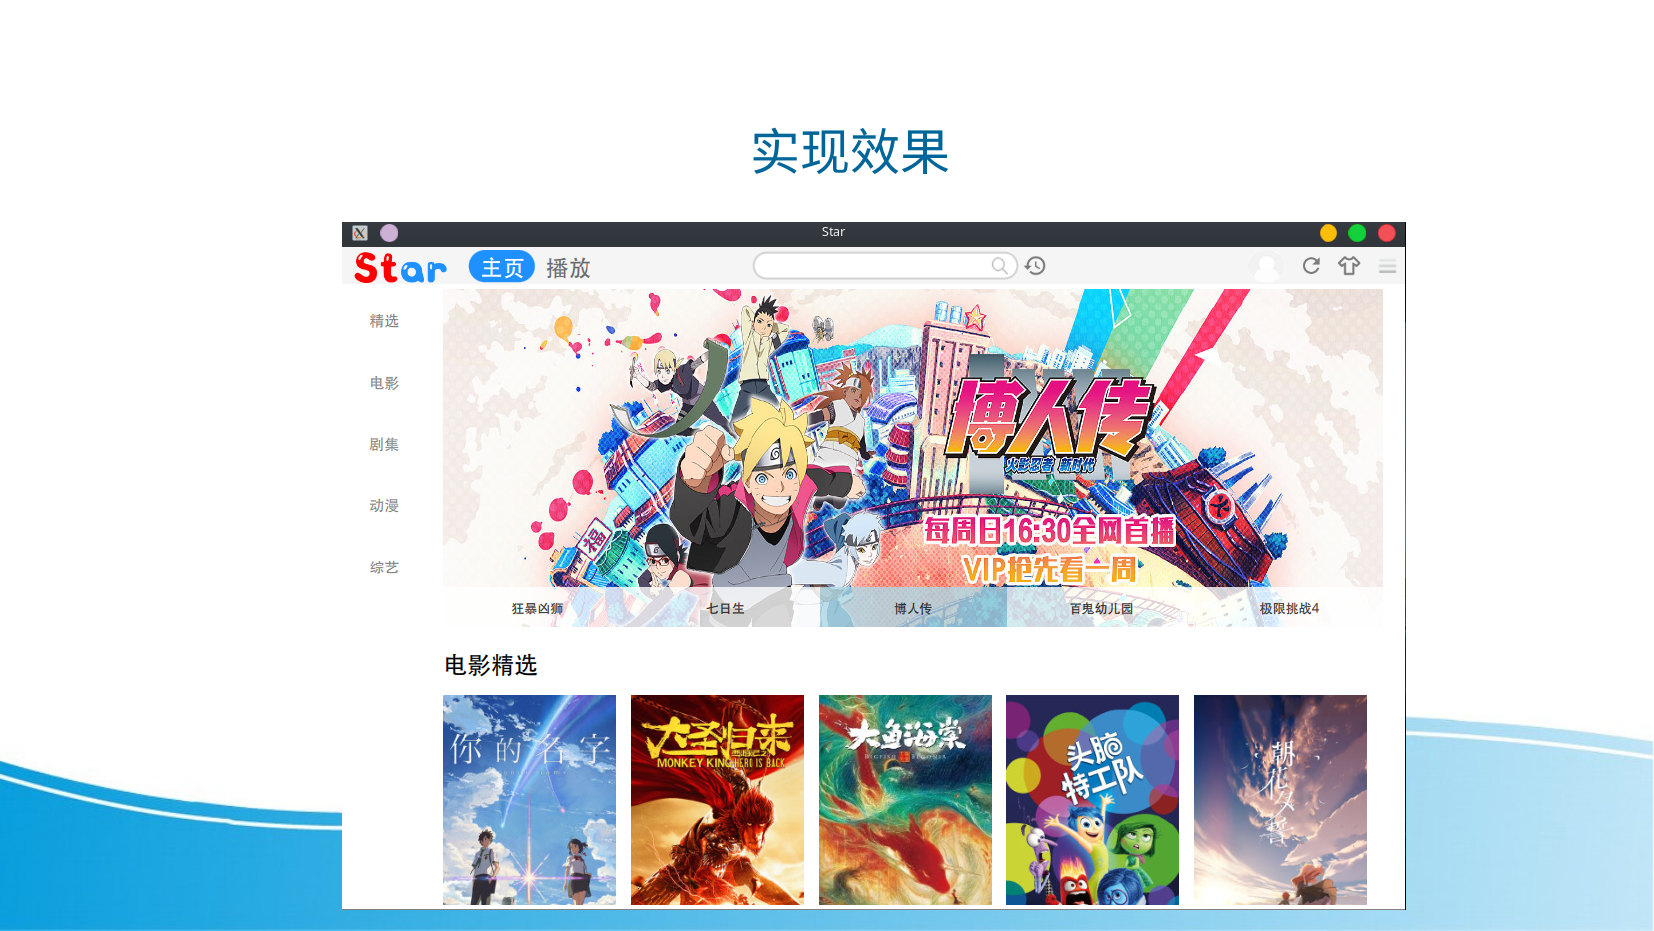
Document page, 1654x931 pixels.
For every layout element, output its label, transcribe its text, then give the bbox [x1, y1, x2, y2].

title 实现效果 [106, 70, 1595, 227]
picture [0, 222, 1654, 931]
